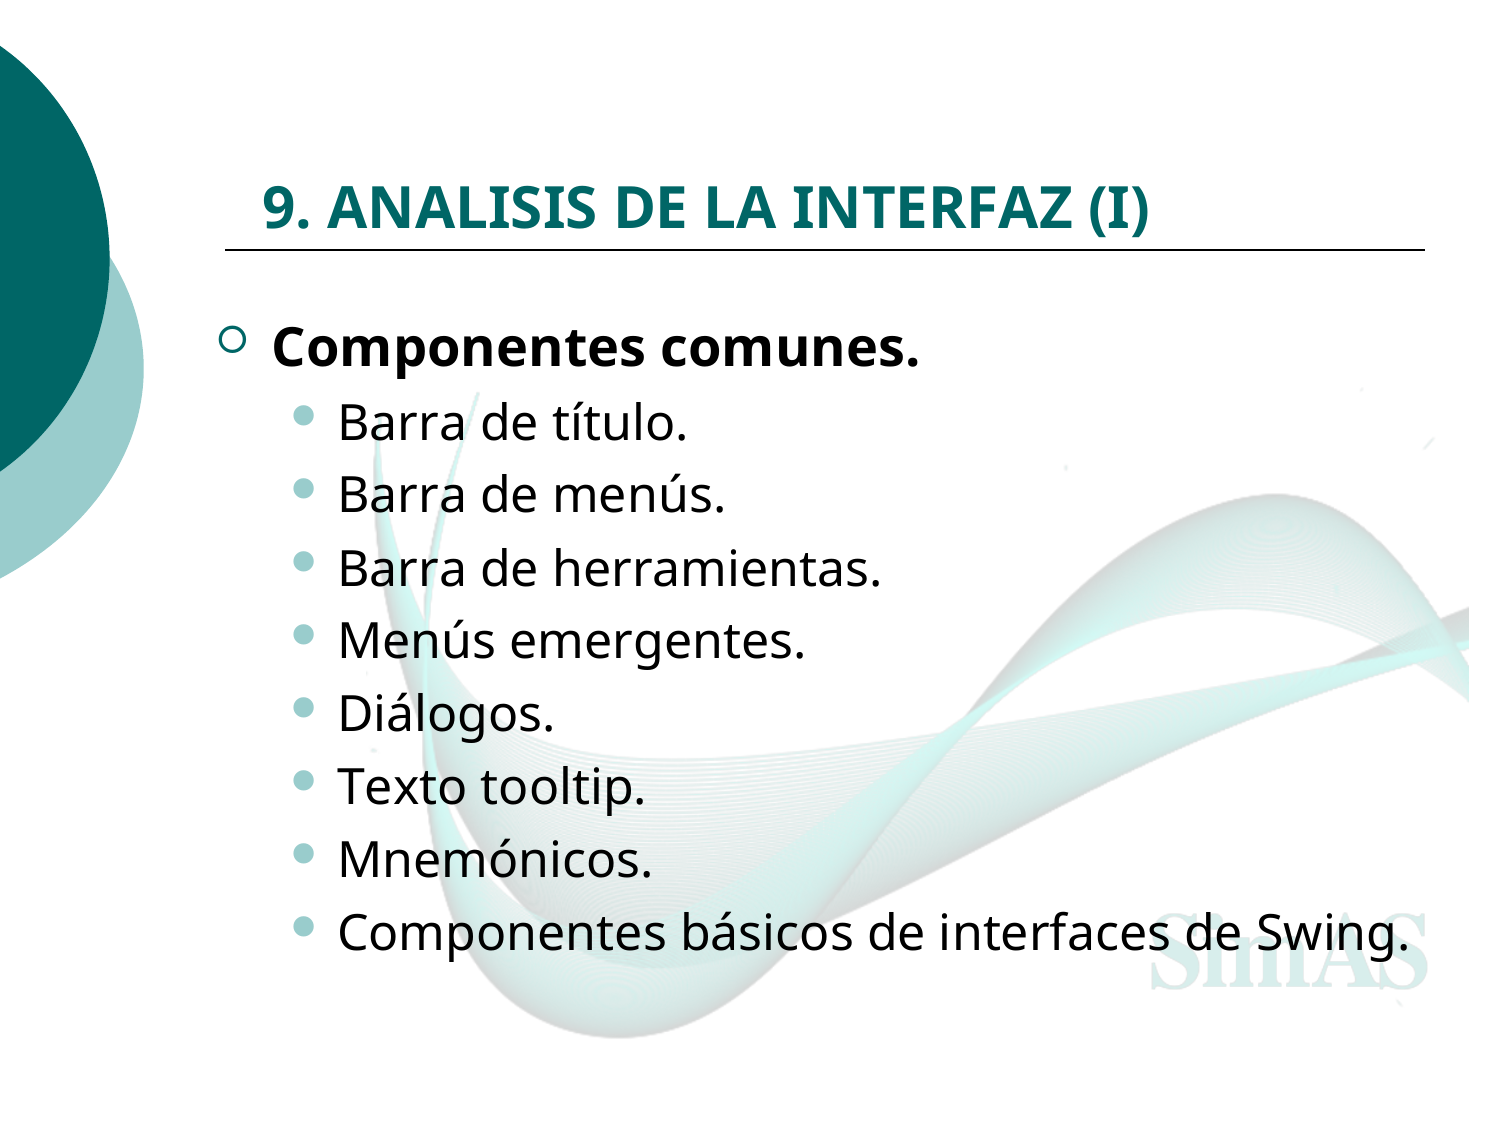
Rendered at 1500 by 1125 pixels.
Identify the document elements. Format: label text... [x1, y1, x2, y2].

list Componentes comunes. Barra de título. Barra de menús. Barra de herramientas. Menús emergentes. Diálogos. Texto tooltip. Mnemónicos. Componentes básicos de interfaces de Swing. [200, 271, 1477, 1125]
title 9. ANALISIS DE LA INTERFAZ (I) [248, 60, 1448, 249]
